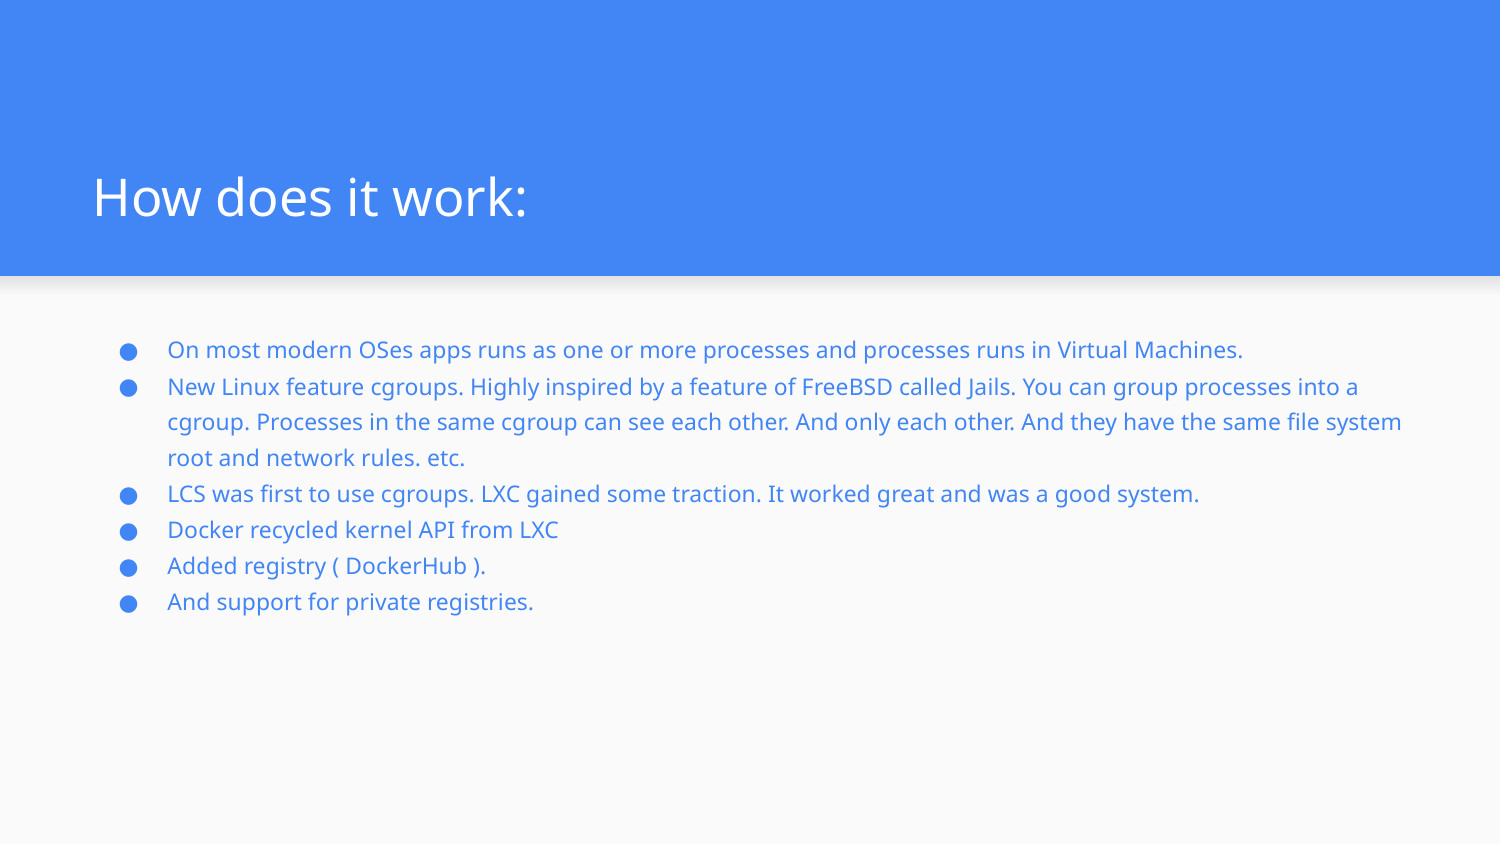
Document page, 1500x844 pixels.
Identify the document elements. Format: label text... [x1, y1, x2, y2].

list On most modern OSes apps runs as one or more processes and processes runs in Virtual Machines. New Linux feature cgroups. Highly inspired by a feature of FreeBSD called Jails. You can group processes into a cgroup. Processes in the same cgroup can see each other. And only each other. And they have the same file system root and network rules. etc. LCS was first to use cgroups. LXC gained some traction. It worked great and was a good system. Docker recycled kernel API from LXC Added registry ( DockerHub ). And support for private registries. [77, 314, 1427, 760]
title How does it work: [77, 121, 1427, 248]
